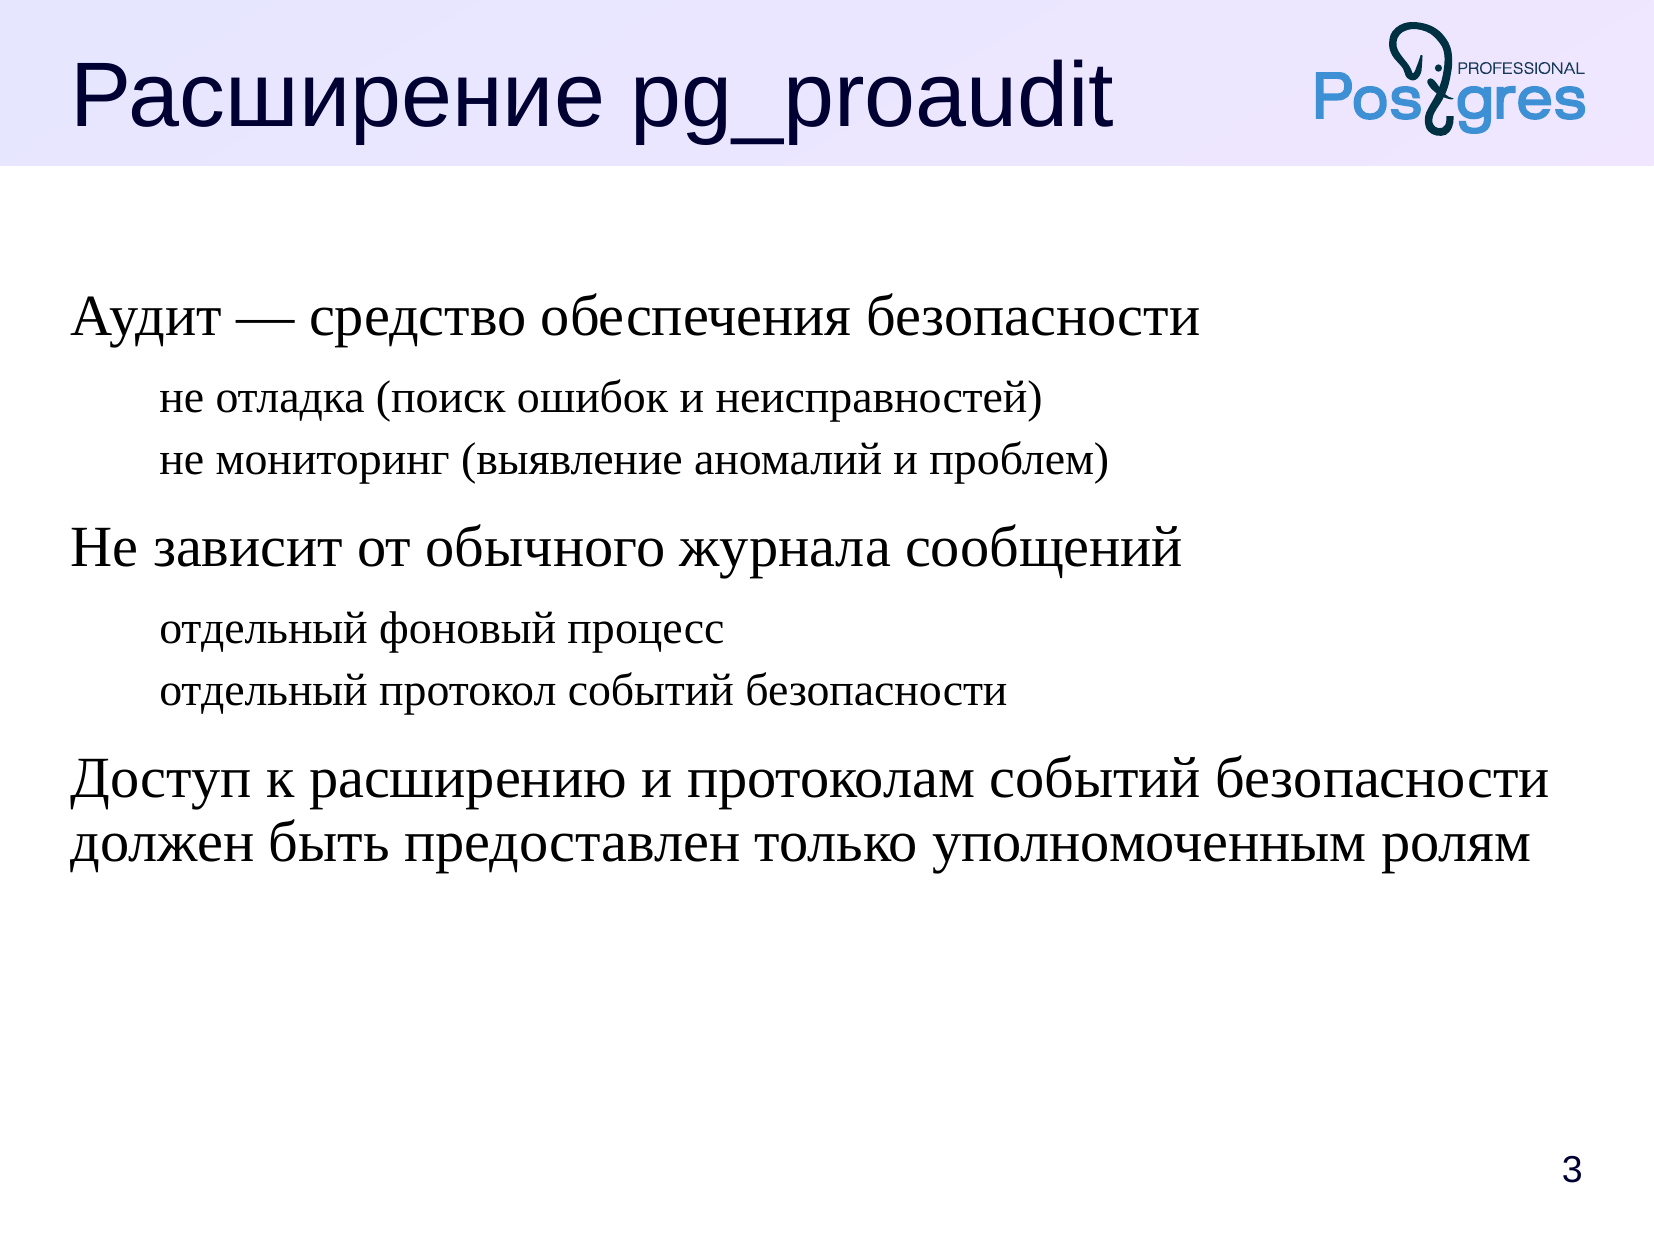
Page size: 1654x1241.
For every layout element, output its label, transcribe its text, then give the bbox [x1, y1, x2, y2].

title Расширение pg_proaudit [70, 43, 1241, 147]
list Аудит — средство обеспечения безопасности не отладка (поиск ошибок и неисправностей) не мониторинг (выявление аномалий и проблем) Не зависит от обычного журнала сообщений отдельный фоновый процесс отдельный протокол событий безопасности Доступ к расширению и протоколам событий безопасности должен быть предоставлен только уполномоченным ролям [70, 283, 1583, 1134]
